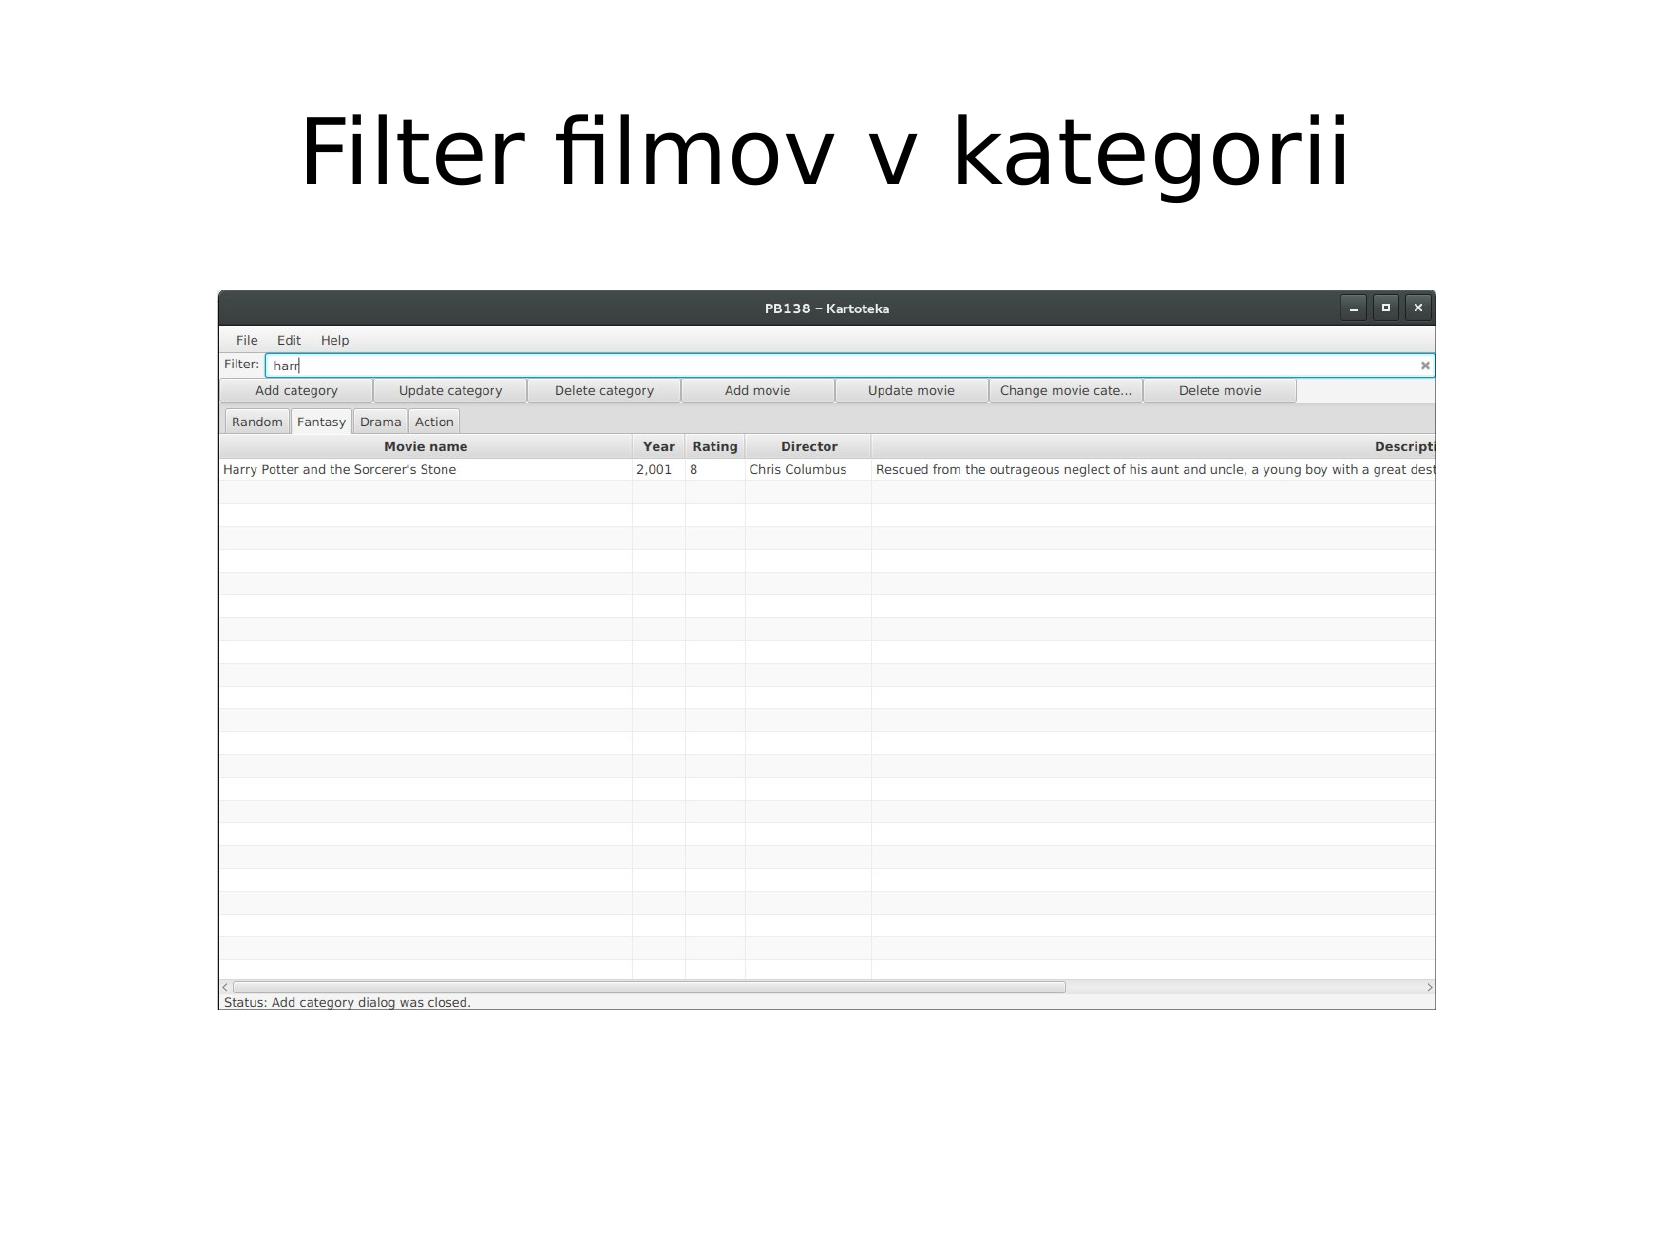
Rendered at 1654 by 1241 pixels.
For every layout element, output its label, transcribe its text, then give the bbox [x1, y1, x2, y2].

picture [217, 290, 1436, 1010]
title Filter filmov v kategorii [82, 49, 1571, 257]
